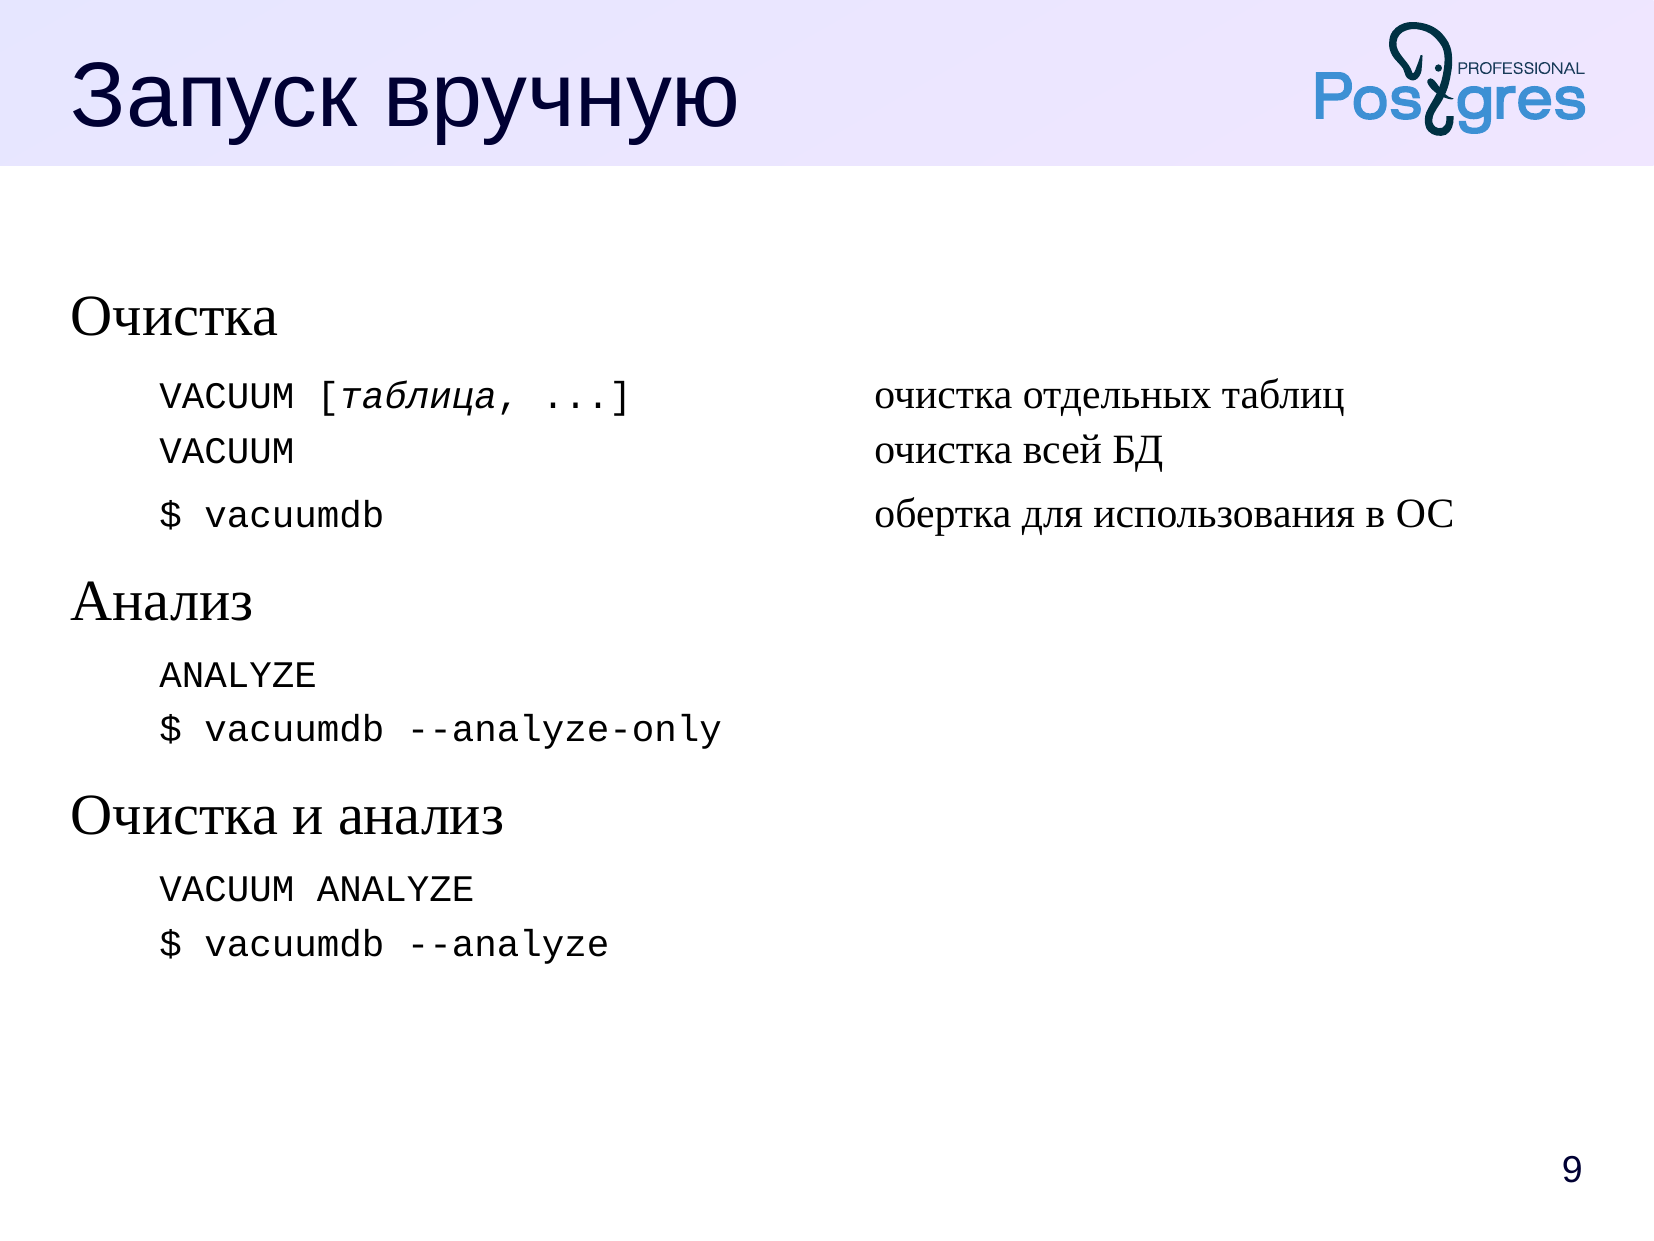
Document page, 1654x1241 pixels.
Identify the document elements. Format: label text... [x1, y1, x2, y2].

list Очистка VACUUM [таблица, ...] очистка отдельных таблиц VACUUM очистка всей БД $ vacuumdb обертка для использования в ОС Анализ ANALYZE $ vacuumdb --analyze-only Очистка и анализ VACUUM ANALYZE $ vacuumdb --analyze [70, 283, 1583, 1134]
title Запуск вручную [70, 43, 1241, 147]
